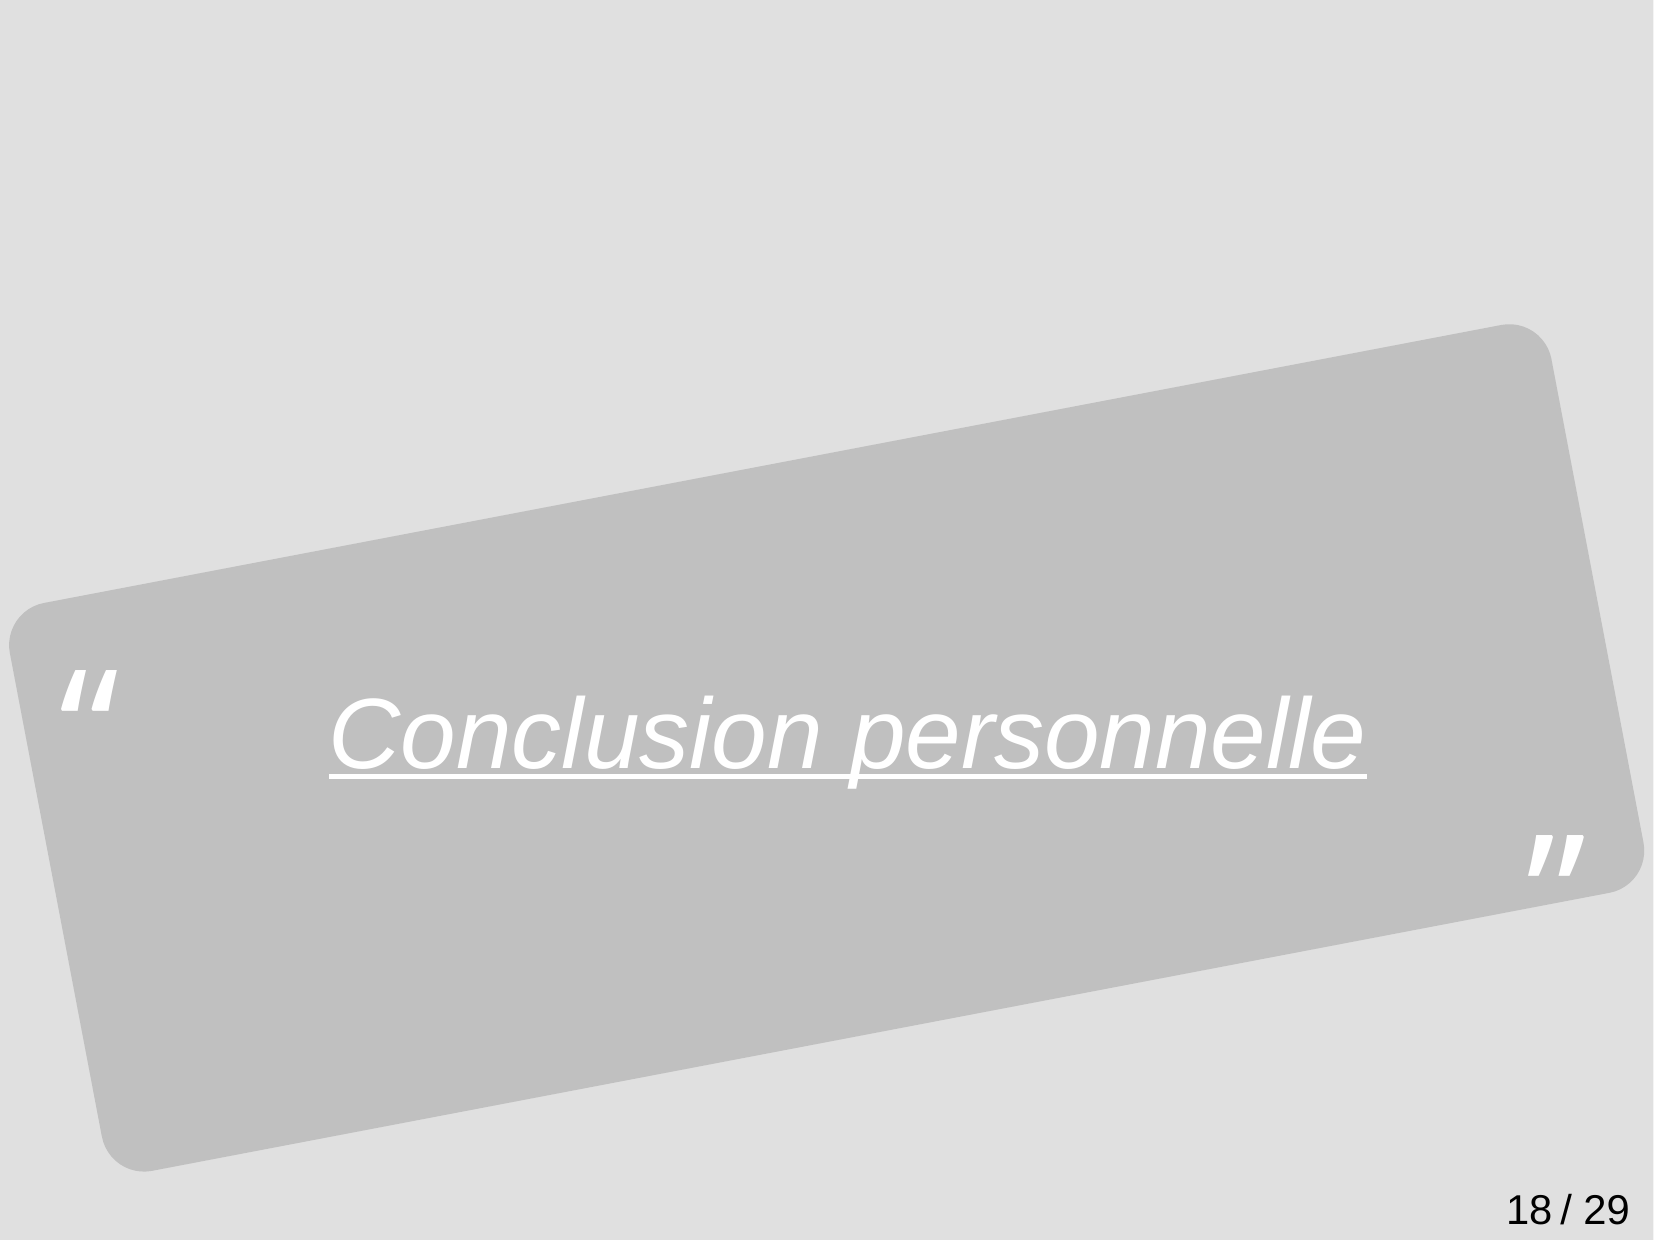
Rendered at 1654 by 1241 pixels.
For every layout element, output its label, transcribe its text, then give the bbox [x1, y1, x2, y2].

list Conclusion personnelle [257, 573, 1556, 1218]
